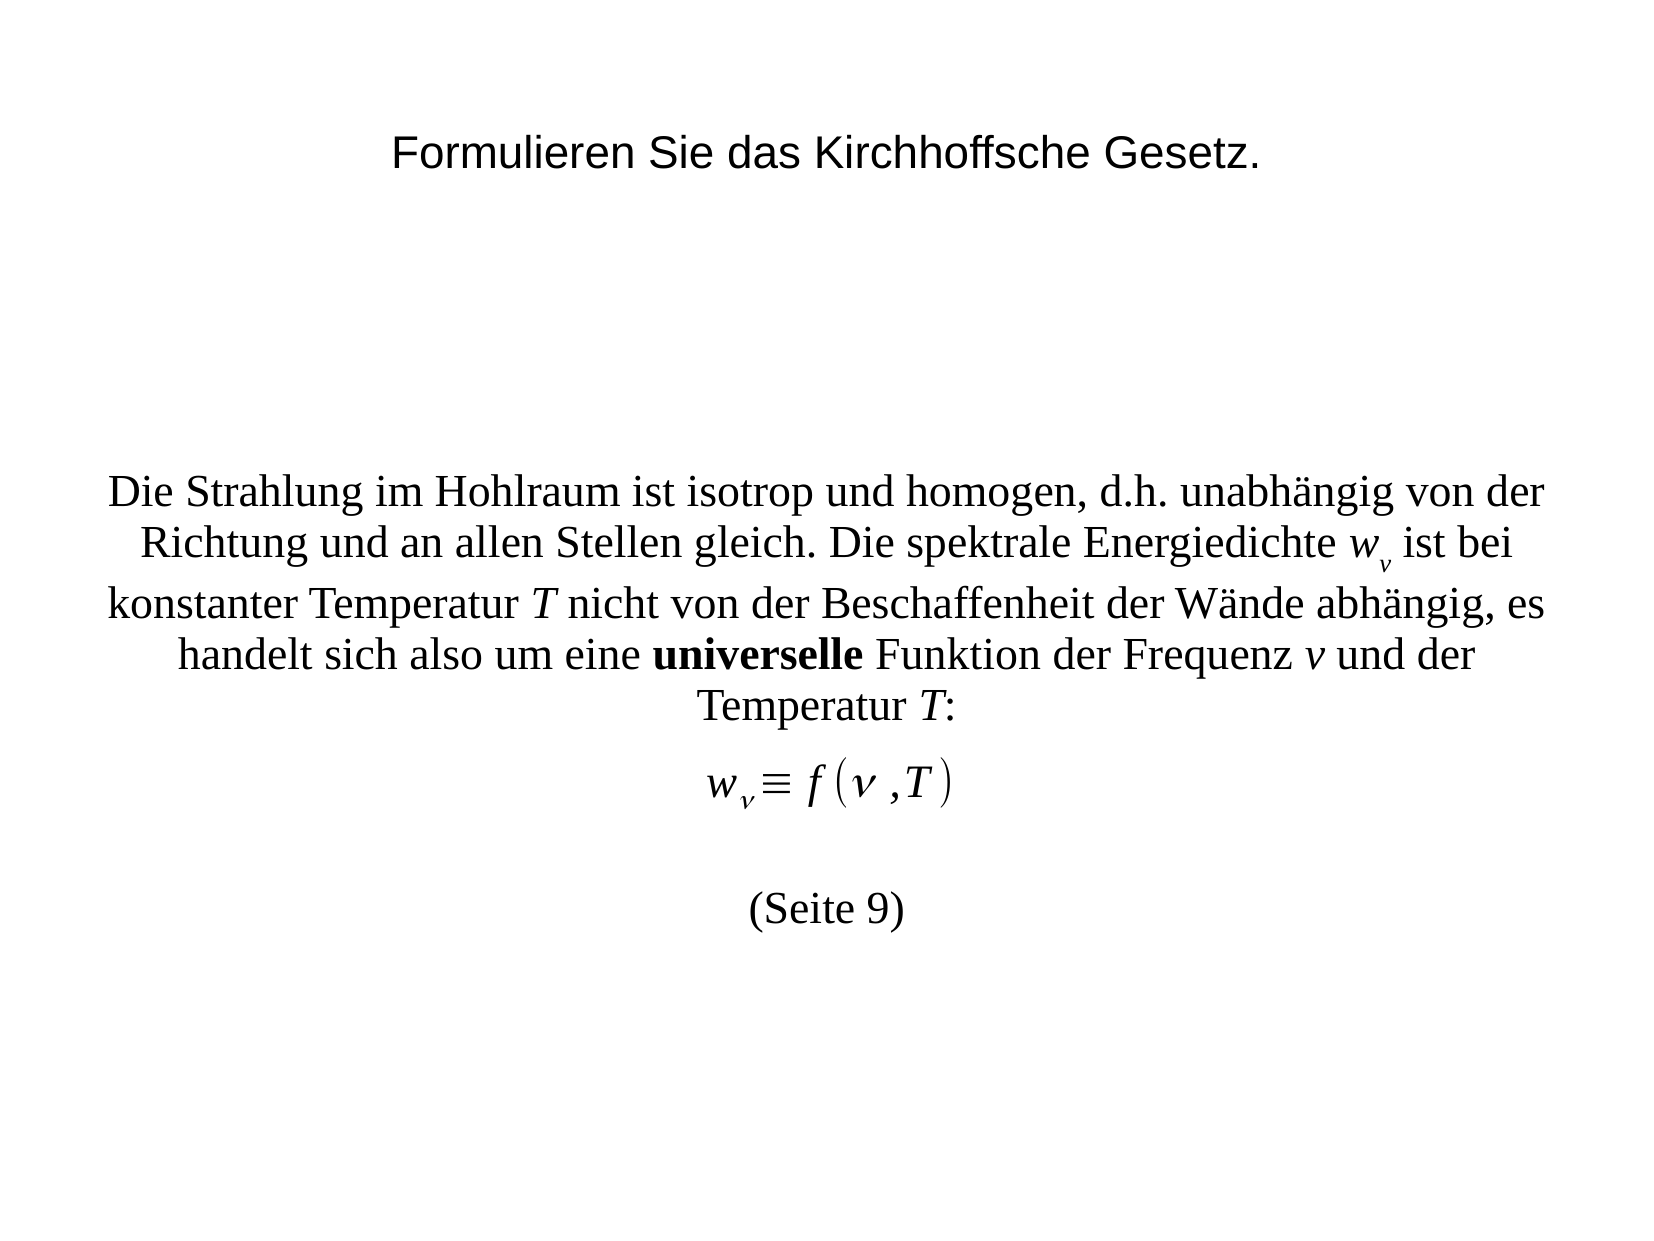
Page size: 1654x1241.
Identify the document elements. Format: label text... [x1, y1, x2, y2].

title Formulieren Sie das Kirchhoffsche Gesetz. [82, 49, 1571, 257]
subtitle Die Strahlung im Hohlraum ist isotrop und homogen, d.h. unabhängig von der Richtung und an allen Stellen gleich. Die spektrale Energiedichte wν ist bei konstanter Temperatur T nicht von der Beschaffenheit der Wände abhängig, es handelt sich also um eine universelle Funktion der Frequenz ν und der Temperatur T: (Seite 9) [82, 290, 1571, 1109]
chart [694, 756, 966, 811]
